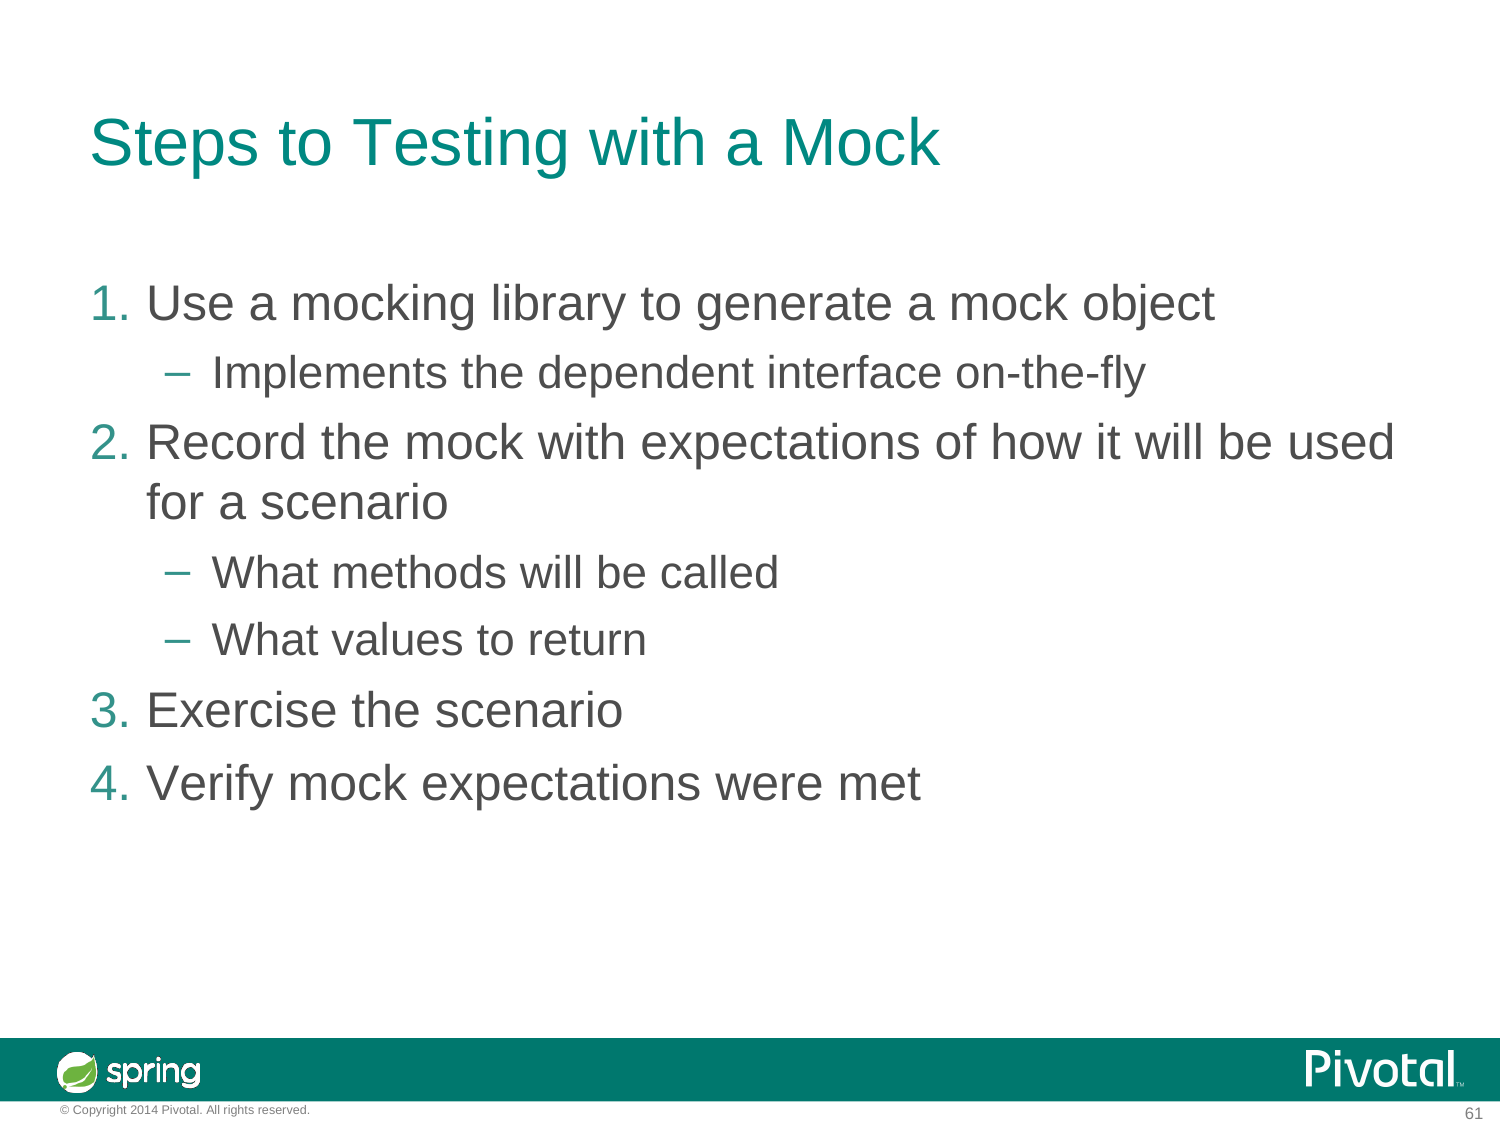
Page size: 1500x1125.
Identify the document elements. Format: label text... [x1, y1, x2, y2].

picture [1306, 1050, 1464, 1087]
picture [32, 1041, 210, 1103]
list Use a mocking library to generate a mock object Implements the dependent interface on-the-fly Record the mock with expectations of how it will be used for a scenario What methods will be called What values to return Exercise the scenario Verify mock expectations were met [75, 262, 1426, 1005]
title Steps to Testing with a Mock [75, 45, 1426, 233]
